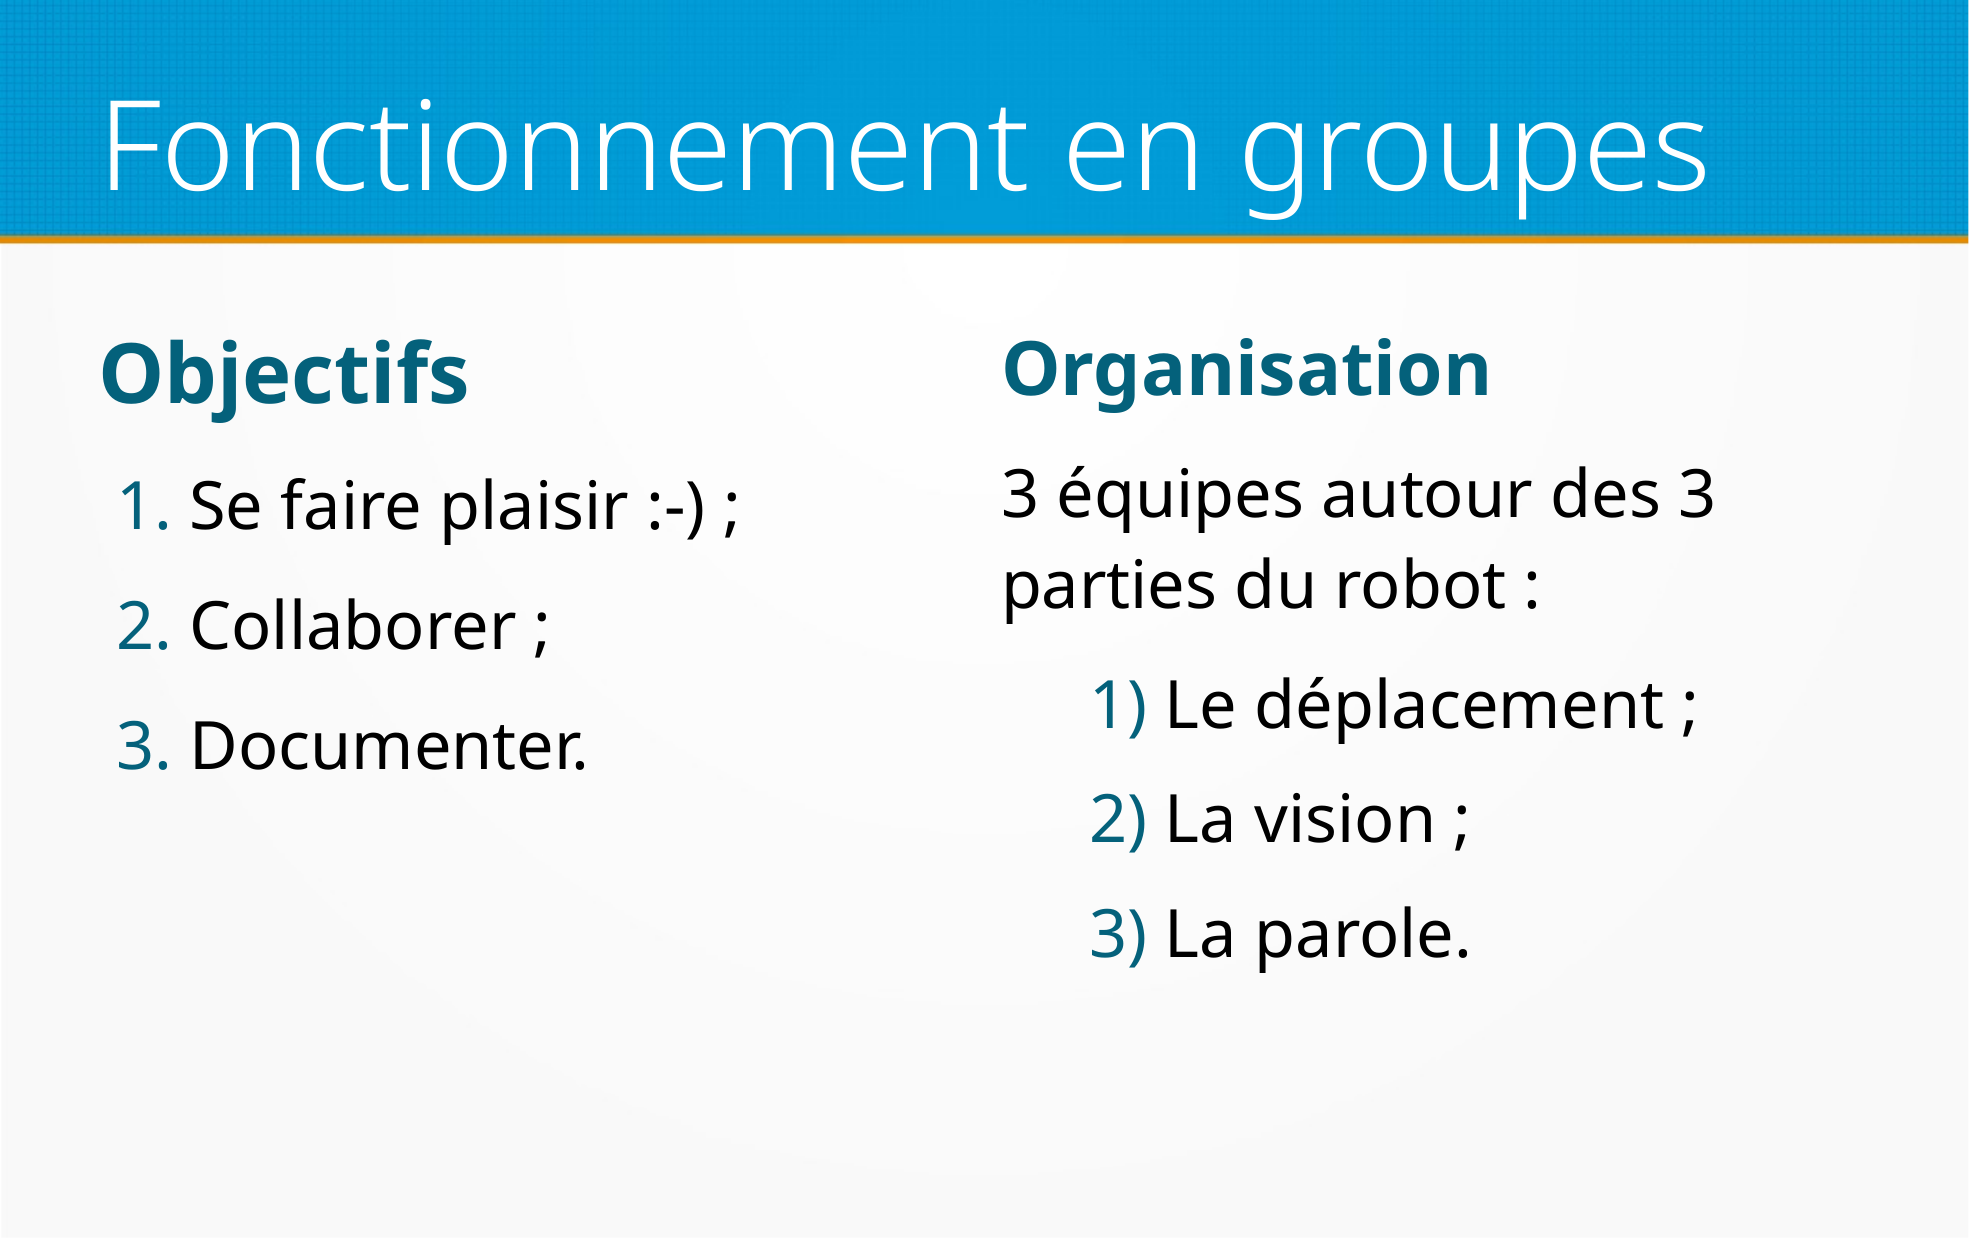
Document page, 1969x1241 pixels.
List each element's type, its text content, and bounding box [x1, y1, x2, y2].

picture [0, 233, 1969, 1241]
title Fonctionnement en groupes [98, 19, 1870, 227]
list Objectifs Se faire plaisir :-) ; Collaborer ; Documenter. [98, 315, 958, 1081]
list Organisation 3 équipes autour des 3 parties du robot : Le déplacement ; La vision ; La parole. [1001, 315, 1861, 1081]
